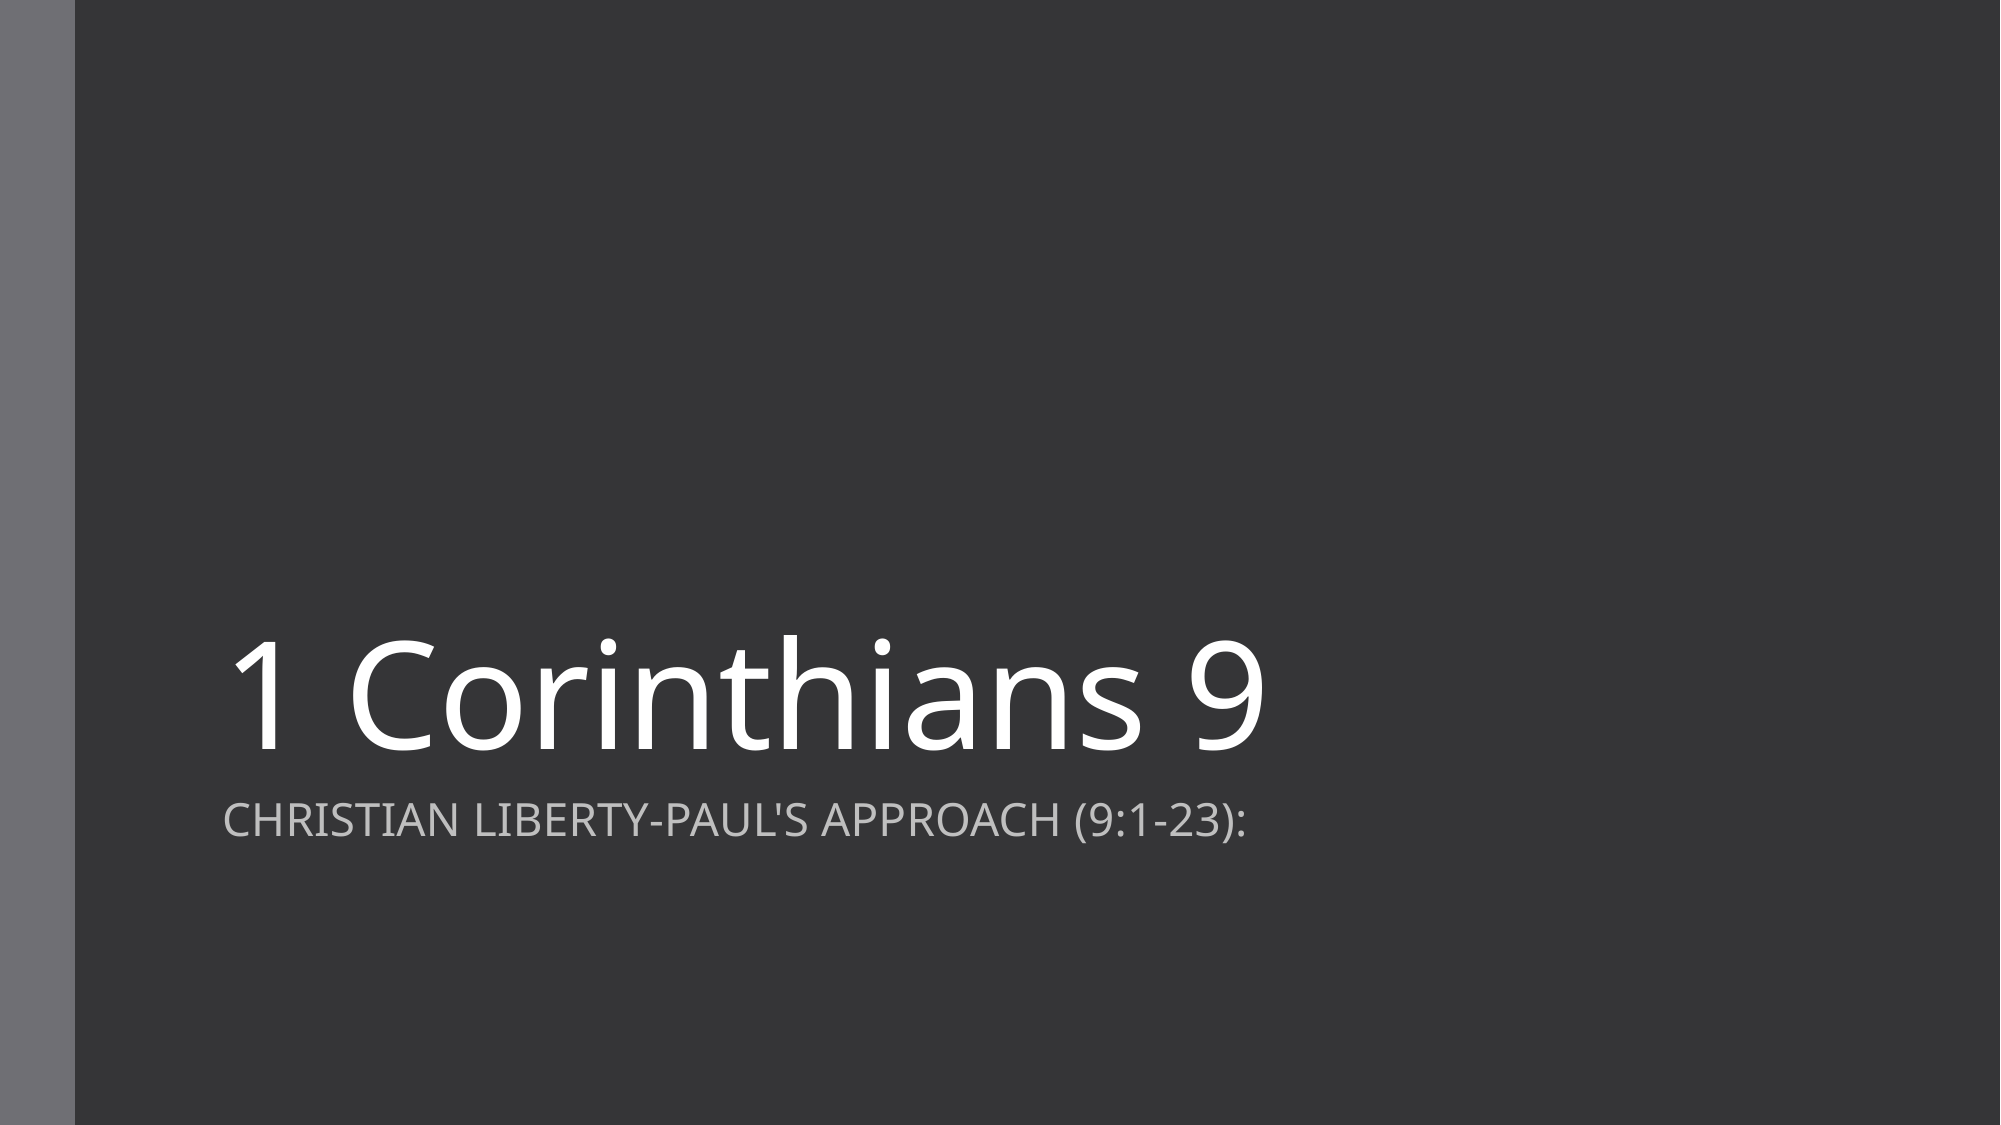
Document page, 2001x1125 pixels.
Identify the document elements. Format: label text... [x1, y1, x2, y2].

subtitle CHRISTIAN LIBERTY-PAUL'S APPROACH (9:1-23): [206, 787, 1752, 1066]
title 1 Corinthians 9 [206, 124, 1752, 787]
